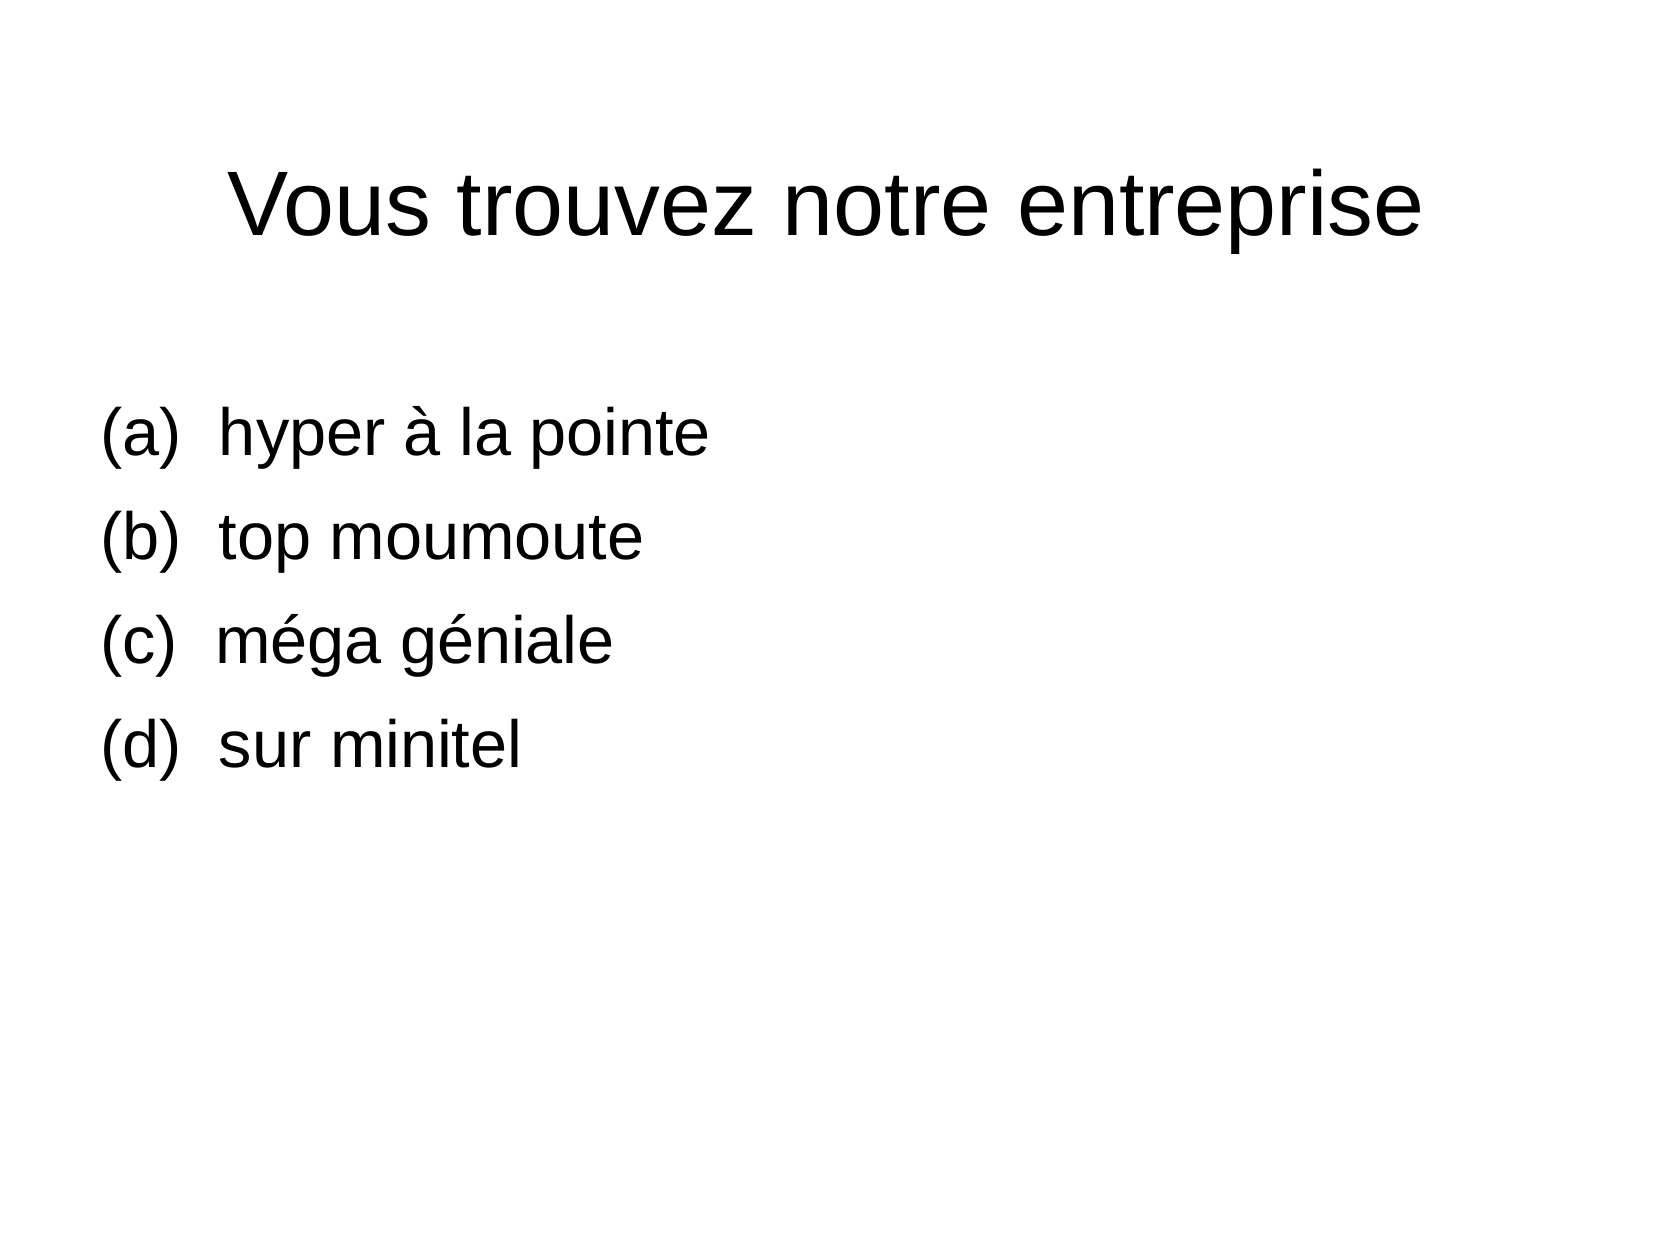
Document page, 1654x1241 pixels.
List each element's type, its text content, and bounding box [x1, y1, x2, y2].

list hyper à la pointe top moumoute méga géniale sur minitel [82, 290, 1571, 1109]
title Vous trouvez notre entreprise [82, 49, 1571, 257]
